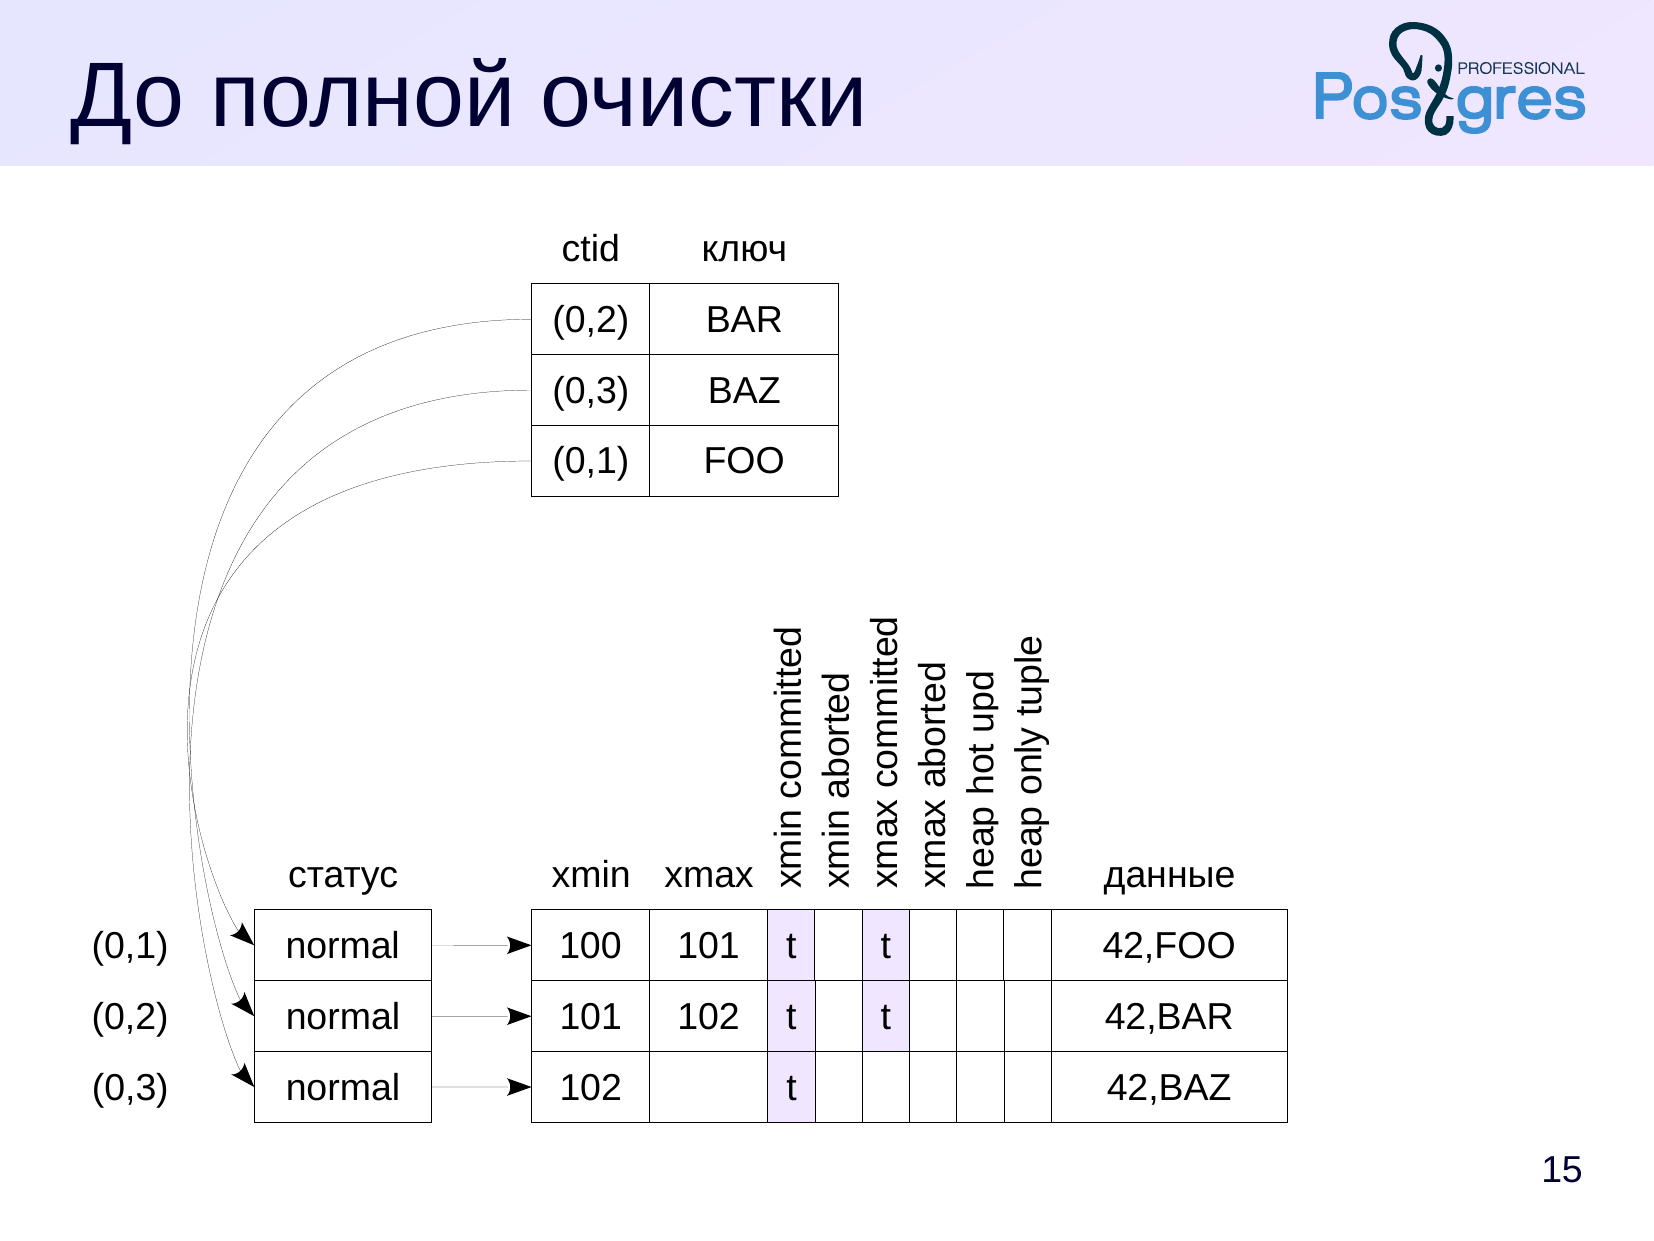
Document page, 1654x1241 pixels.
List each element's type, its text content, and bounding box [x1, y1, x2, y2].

text_box (0,2) [71, 980, 190, 1051]
text_box 42,BAR [1052, 980, 1288, 1051]
text_box xmax aborted [902, 590, 951, 904]
text_box xmin committed [762, 590, 812, 904]
text_box (0,1) [531, 425, 649, 497]
text_box (0,3) [531, 354, 649, 425]
text_box (0,1) [71, 909, 190, 980]
text_box t [768, 1051, 815, 1123]
text_box t [863, 909, 909, 980]
text_box 102 [649, 980, 768, 1051]
text_box t [863, 980, 909, 1051]
text_box xmin aborted [812, 590, 855, 904]
text_box t [768, 980, 815, 1051]
text_box [649, 1051, 768, 1123]
text_box 42,FOO [1052, 909, 1288, 980]
text_box 102 [531, 1051, 649, 1123]
text_box t [768, 909, 814, 980]
text_box heap hot upd [951, 590, 998, 904]
text_box (0,3) [71, 1051, 190, 1123]
text_box normal [254, 1051, 432, 1123]
text_box xmin [532, 838, 650, 909]
text_box 42,BAZ [1052, 1051, 1288, 1123]
text_box данные [1051, 838, 1288, 909]
text_box 100 [531, 909, 649, 980]
text_box normal [254, 909, 432, 980]
text_box ctid [531, 212, 649, 283]
text_box normal [254, 980, 432, 1051]
text_box xmax committed [855, 590, 902, 904]
text_box (0,2) [531, 283, 649, 354]
text_box [814, 909, 1052, 1123]
text_box BAZ [649, 354, 839, 425]
text_box ключ [649, 212, 839, 283]
text_box heap only tuple [998, 590, 1059, 904]
title До полной очистки [70, 43, 1241, 147]
text_box BAR [649, 283, 839, 354]
text_box xmax [650, 838, 769, 909]
text_box FOO [649, 425, 839, 497]
text_box статус [254, 839, 432, 909]
text_box 101 [649, 909, 768, 980]
text_box 101 [531, 980, 649, 1051]
